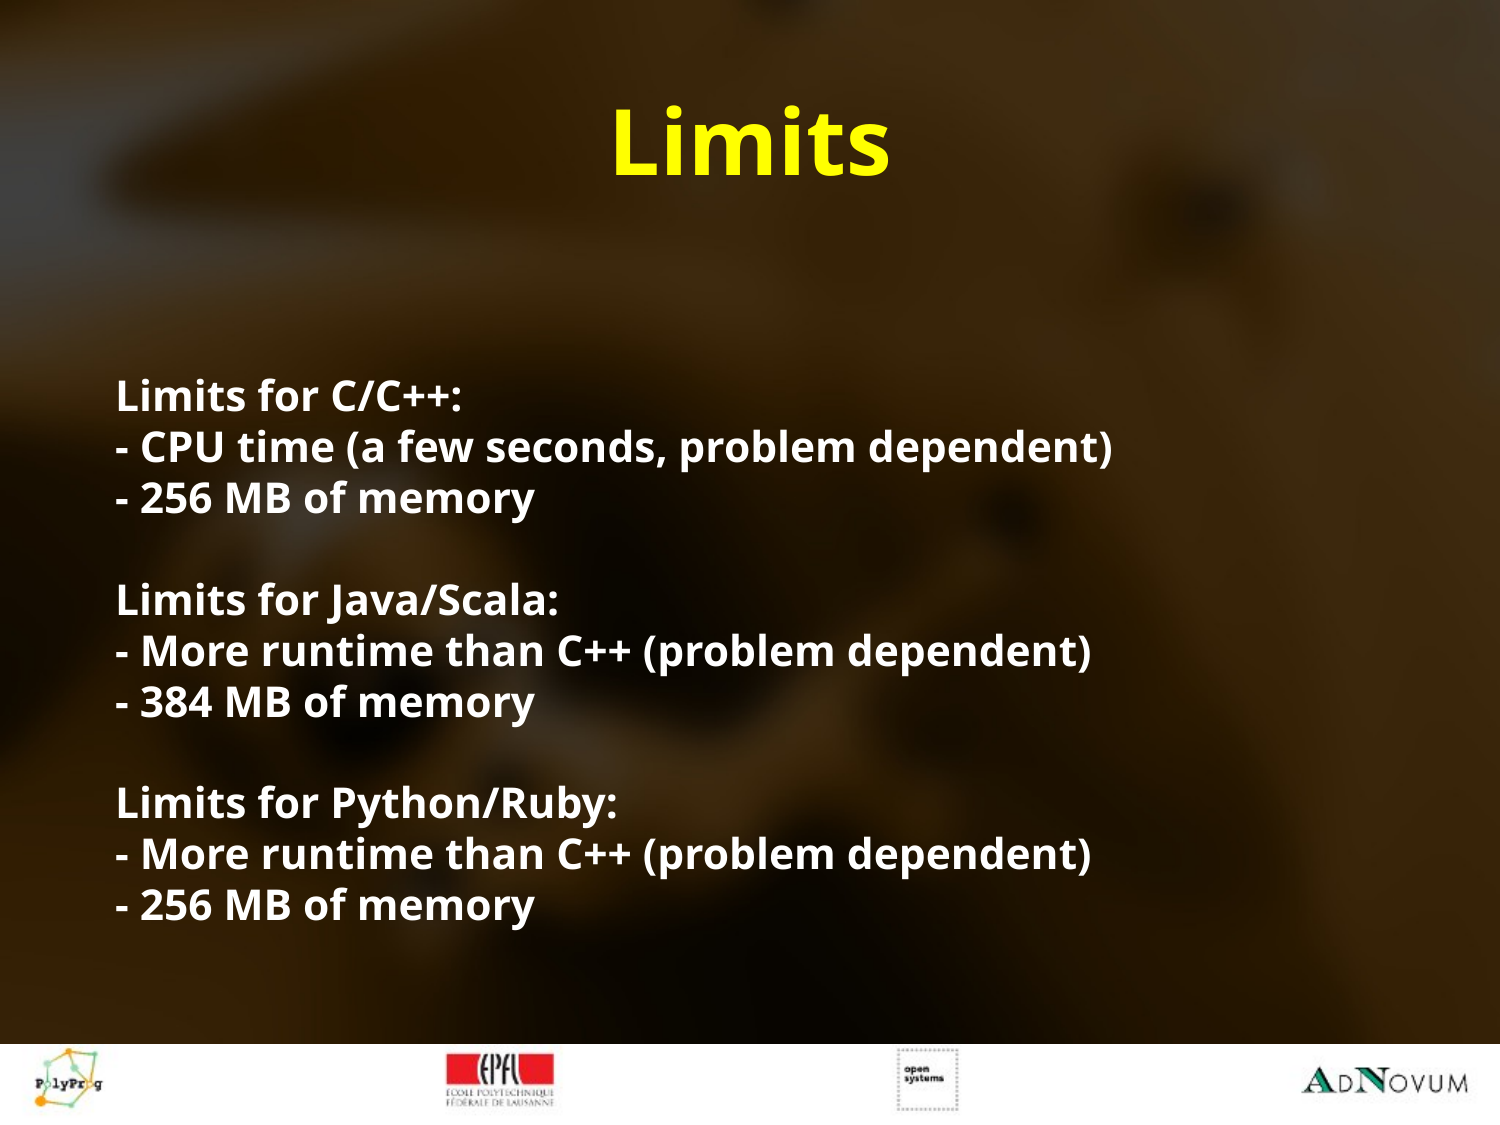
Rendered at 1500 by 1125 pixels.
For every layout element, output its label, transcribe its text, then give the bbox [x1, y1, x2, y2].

title Limits [75, 45, 1425, 233]
text_box Limits for C/C++: - CPU time (a few seconds, problem dependent) - 256 MB of memory Limits for Java/Scala: - More runtime than C++ (problem dependent) - 384 MB of memory Limits for Python/Ruby: - More runtime than C++ (problem dependent) - 256 MB of memory [100, 361, 1424, 941]
picture [0, 0, 1500, 1120]
